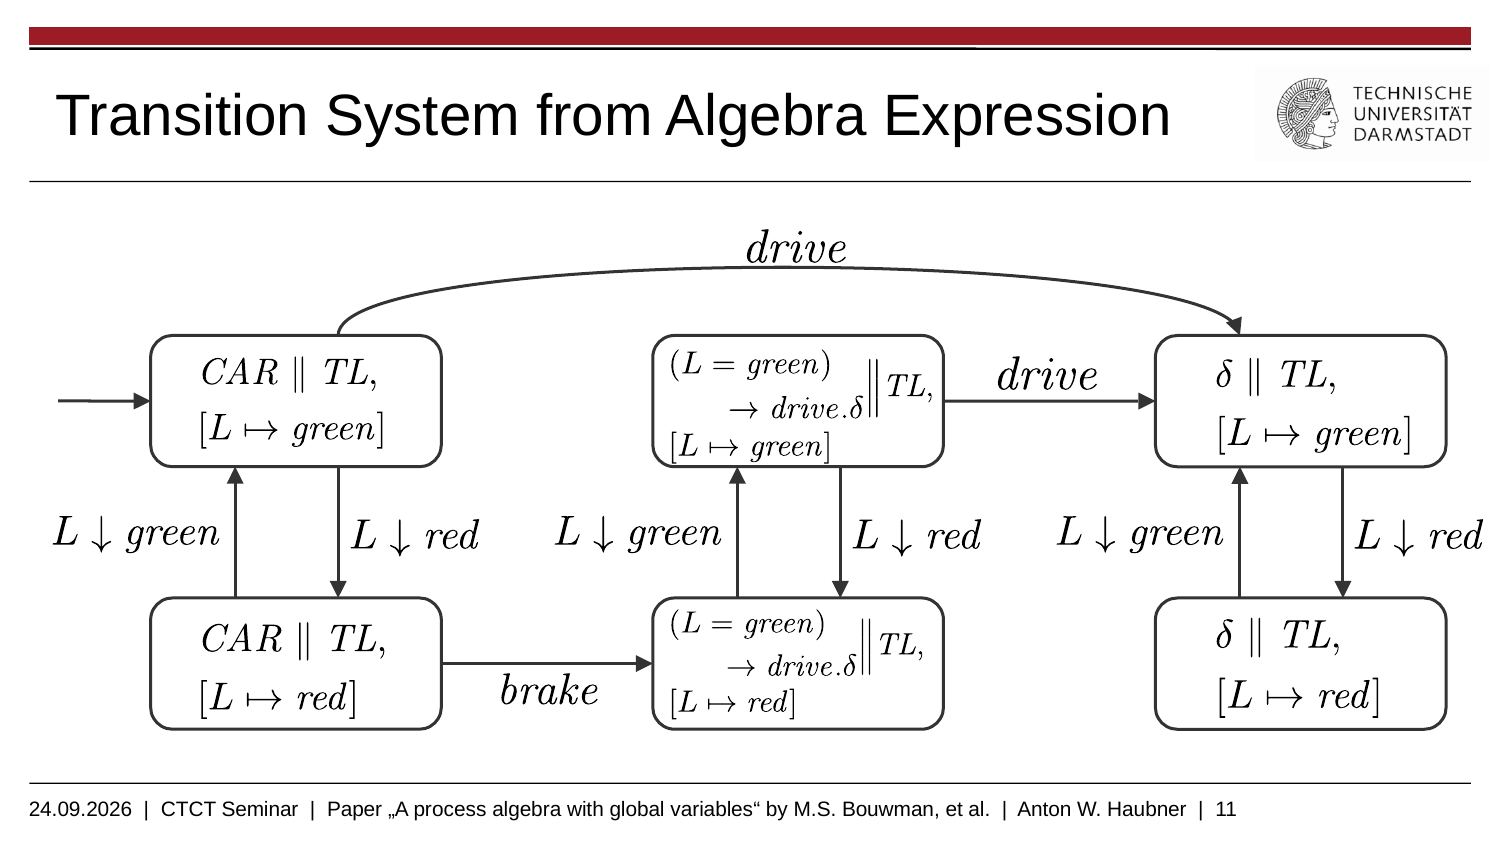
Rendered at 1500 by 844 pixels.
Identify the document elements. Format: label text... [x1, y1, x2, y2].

text_box [1283, 620, 1310, 648]
text_box [852, 519, 878, 549]
text_box [1446, 529, 1462, 550]
text_box [1307, 620, 1331, 648]
title Transition System from Algebra Expression [29, 63, 1199, 167]
text_box [1021, 368, 1041, 390]
text_box [671, 349, 679, 382]
text_box [1463, 519, 1484, 549]
text_box [246, 689, 282, 710]
text_box [678, 690, 697, 712]
text_box [52, 516, 78, 545]
text_box [347, 358, 368, 384]
text_box [1150, 526, 1168, 546]
text_box [355, 423, 375, 440]
text_box [744, 618, 758, 639]
text_box [810, 404, 824, 419]
text_box [791, 441, 804, 456]
text_box [538, 684, 558, 705]
text_box [1219, 677, 1226, 718]
text_box [797, 618, 813, 633]
text_box [708, 695, 736, 713]
text_box [225, 357, 250, 384]
text_box [520, 684, 539, 705]
text_box [927, 529, 946, 549]
text_box [681, 611, 701, 633]
text_box [442, 529, 458, 549]
text_box [802, 359, 819, 374]
text_box [1056, 368, 1076, 390]
text_box [648, 526, 666, 546]
text_box [770, 241, 803, 263]
text_box [766, 441, 791, 456]
text_box [826, 404, 838, 419]
text_box [824, 431, 829, 464]
text_box [850, 395, 864, 419]
text_box [746, 359, 761, 380]
text_box [879, 633, 900, 655]
text_box [1351, 679, 1370, 709]
text_box [748, 698, 772, 713]
text_box [125, 526, 144, 554]
text_box [671, 609, 679, 641]
text_box [789, 688, 794, 720]
text_box [1381, 427, 1402, 446]
text_box [331, 624, 356, 652]
text_box [820, 662, 832, 676]
text_box [202, 623, 229, 652]
text_box [593, 515, 614, 553]
text_box [253, 358, 278, 385]
text_box [163, 526, 178, 546]
text_box [377, 411, 383, 449]
text_box [1227, 418, 1251, 445]
text_box [927, 392, 932, 403]
text_box [244, 420, 278, 440]
text_box [783, 662, 805, 677]
text_box [1265, 425, 1300, 446]
text_box [961, 519, 982, 549]
text_box [208, 414, 232, 440]
text_box [1041, 368, 1054, 390]
text_box [91, 515, 112, 553]
text_box [146, 526, 164, 546]
text_box [1202, 526, 1224, 546]
text_box [501, 673, 517, 705]
text_box [1129, 526, 1148, 554]
text_box [681, 351, 702, 374]
text_box [759, 618, 783, 633]
text_box [324, 358, 349, 384]
text_box [773, 690, 788, 712]
text_box [297, 692, 314, 710]
text_box [787, 404, 810, 419]
text_box [1227, 680, 1252, 708]
text_box [201, 411, 207, 449]
text_box [768, 654, 783, 676]
text_box [762, 359, 776, 374]
text_box [772, 396, 787, 419]
text_box [339, 423, 354, 440]
text_box [1364, 427, 1379, 446]
text_box [1166, 526, 1182, 546]
text_box [665, 526, 680, 546]
text_box [816, 609, 824, 641]
text_box [1429, 529, 1447, 550]
text_box [1319, 690, 1336, 709]
text_box [828, 241, 846, 263]
text_box [843, 653, 857, 677]
text_box [349, 680, 355, 719]
text_box [1266, 687, 1303, 709]
text_box [805, 662, 819, 676]
text_box [350, 519, 376, 549]
text_box [671, 688, 677, 720]
text_box [1335, 690, 1350, 709]
text_box [898, 633, 916, 655]
text_box [784, 618, 796, 633]
text_box [887, 374, 908, 397]
text_box [554, 516, 580, 545]
text_box [1079, 368, 1097, 390]
text_box [371, 380, 376, 392]
text_box [354, 624, 377, 652]
text_box [892, 519, 912, 557]
text_box [805, 241, 825, 263]
text_box [682, 526, 698, 546]
text_box [379, 646, 385, 659]
text_box [1333, 427, 1363, 446]
text_box [209, 682, 233, 710]
text_box [1304, 360, 1327, 387]
text_box [226, 623, 252, 652]
text_box [1354, 519, 1380, 549]
text_box [678, 433, 698, 456]
text_box [944, 529, 960, 549]
text_box [627, 526, 646, 554]
text_box [727, 659, 755, 677]
text_box [700, 526, 722, 546]
text_box [1329, 382, 1335, 395]
text_box [198, 526, 220, 546]
text_box [459, 519, 480, 549]
text_box [775, 359, 787, 374]
text_box [907, 374, 926, 397]
text_box [671, 431, 677, 464]
text_box [821, 349, 830, 382]
text_box [581, 684, 598, 705]
text_box [1372, 677, 1379, 718]
text_box [390, 519, 410, 557]
text_box [997, 356, 1020, 390]
text_box [709, 439, 738, 456]
text_box [1393, 519, 1414, 557]
text_box [202, 357, 227, 385]
text_box [291, 423, 308, 447]
text_box [1403, 415, 1410, 455]
text_box [750, 441, 765, 463]
text_box [1095, 515, 1116, 553]
text_box [1281, 360, 1306, 387]
text_box [313, 692, 327, 710]
text_box [1314, 427, 1332, 453]
text_box [1056, 516, 1082, 545]
text_box [1184, 526, 1199, 546]
text_box [805, 441, 822, 456]
picture [1255, 65, 1490, 162]
text_box [255, 624, 282, 652]
text_box [559, 673, 579, 705]
text_box [788, 359, 800, 374]
text_box [729, 401, 758, 419]
text_box [309, 423, 338, 440]
text_box [1216, 619, 1234, 649]
text_box [1333, 643, 1339, 656]
text_box [201, 680, 207, 719]
text_box [1219, 415, 1225, 455]
text_box [425, 529, 444, 549]
text_box [918, 651, 923, 661]
text_box [328, 682, 347, 710]
text_box [746, 229, 769, 263]
text_box [1216, 359, 1233, 388]
text_box [180, 526, 196, 546]
